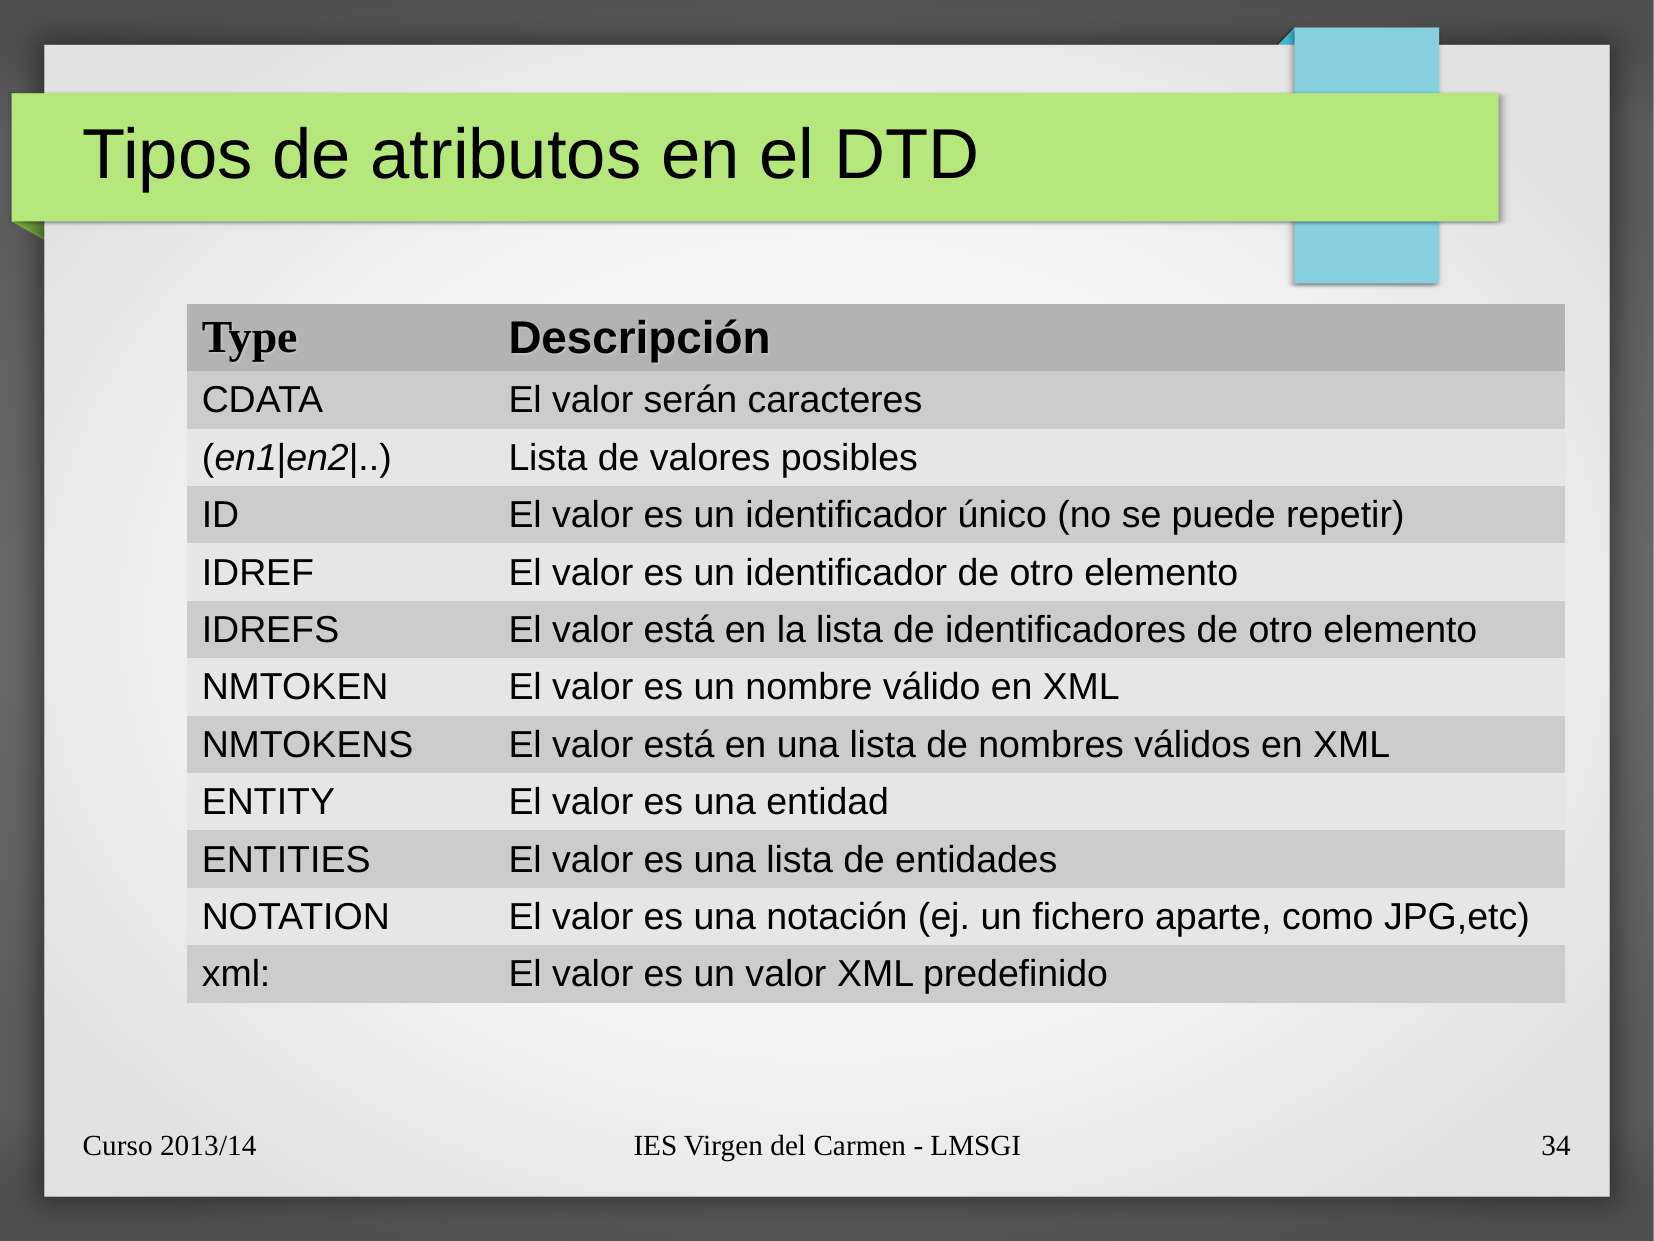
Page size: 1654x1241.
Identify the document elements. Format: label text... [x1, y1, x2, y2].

table_cell ENTITY [187, 773, 494, 830]
table_cell El valor está en la lista de identificadores de otro elemento [494, 601, 1565, 658]
table_cell (en1|en2|..) [187, 429, 494, 486]
picture [0, 0, 1654, 1241]
table_cell NMTOKEN [187, 658, 494, 716]
table_cell El valor es una notación (ej. un fichero aparte, como JPG,etc) [494, 888, 1565, 945]
table_cell Lista de valores posibles [494, 429, 1565, 486]
table_header Type [187, 304, 494, 371]
table_cell El valor es un identificador de otro elemento [494, 543, 1565, 601]
table_cell NOTATION [187, 888, 494, 945]
table_cell El valor serán caracteres [494, 371, 1565, 429]
table_cell CDATA [187, 371, 494, 429]
table_cell El valor es una lista de entidades [494, 830, 1565, 888]
title Tipos de atributos en el DTD [82, 94, 1264, 213]
table_cell ID [187, 486, 494, 543]
table_cell El valor está en una lista de nombres válidos en XML [494, 716, 1565, 773]
table_cell El valor es un nombre válido en XML [494, 658, 1565, 716]
table_cell El valor es una entidad [494, 773, 1565, 830]
table_cell El valor es un identificador único (no se puede repetir) [494, 486, 1565, 543]
table_cell xml: [187, 945, 494, 1003]
table_header Descripción [494, 304, 1565, 371]
table_cell IDREF [187, 543, 494, 601]
table_cell IDREFS [187, 601, 494, 658]
table_cell ENTITIES [187, 830, 494, 888]
table_cell NMTOKENS [187, 716, 494, 773]
table_cell El valor es un valor XML predefinido [494, 945, 1565, 1003]
